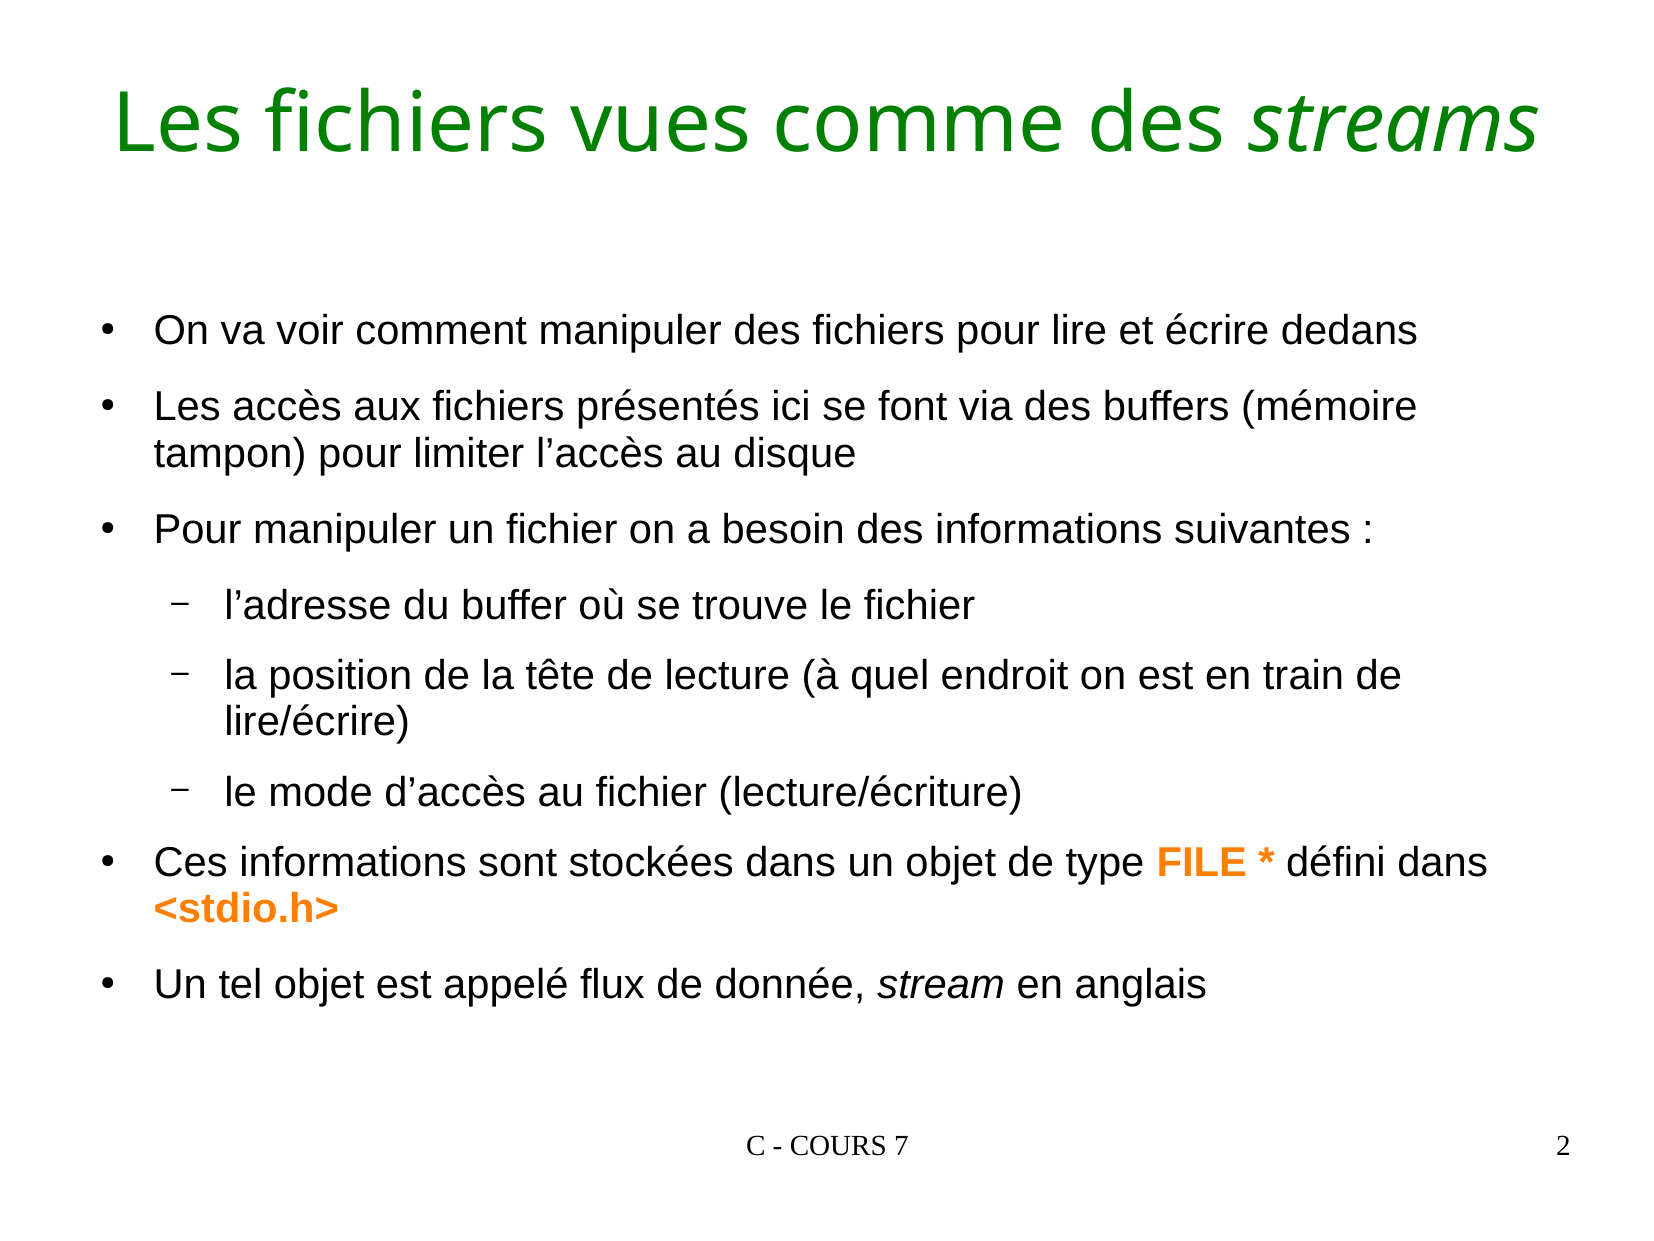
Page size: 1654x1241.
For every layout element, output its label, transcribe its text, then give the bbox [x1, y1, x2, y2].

title Les fichiers vues comme des streams [82, 49, 1571, 189]
list On va voir comment manipuler des fichiers pour lire et écrire dedans Les accès aux fichiers présentés ici se font via des buffers (mémoire tampon) pour limiter l’accès au disque Pour manipuler un fichier on a besoin des informations suivantes : l’adresse du buffer où se trouve le fichier la position de la tête de lecture (à quel endroit on est en train de lire/écrire) le mode d’accès au fichier (lecture/écriture) Ces informations sont stockées dans un objet de type FILE * défini dans <stdio.h> Un tel objet est appelé flux de donnée, stream en anglais [82, 307, 1571, 1123]
